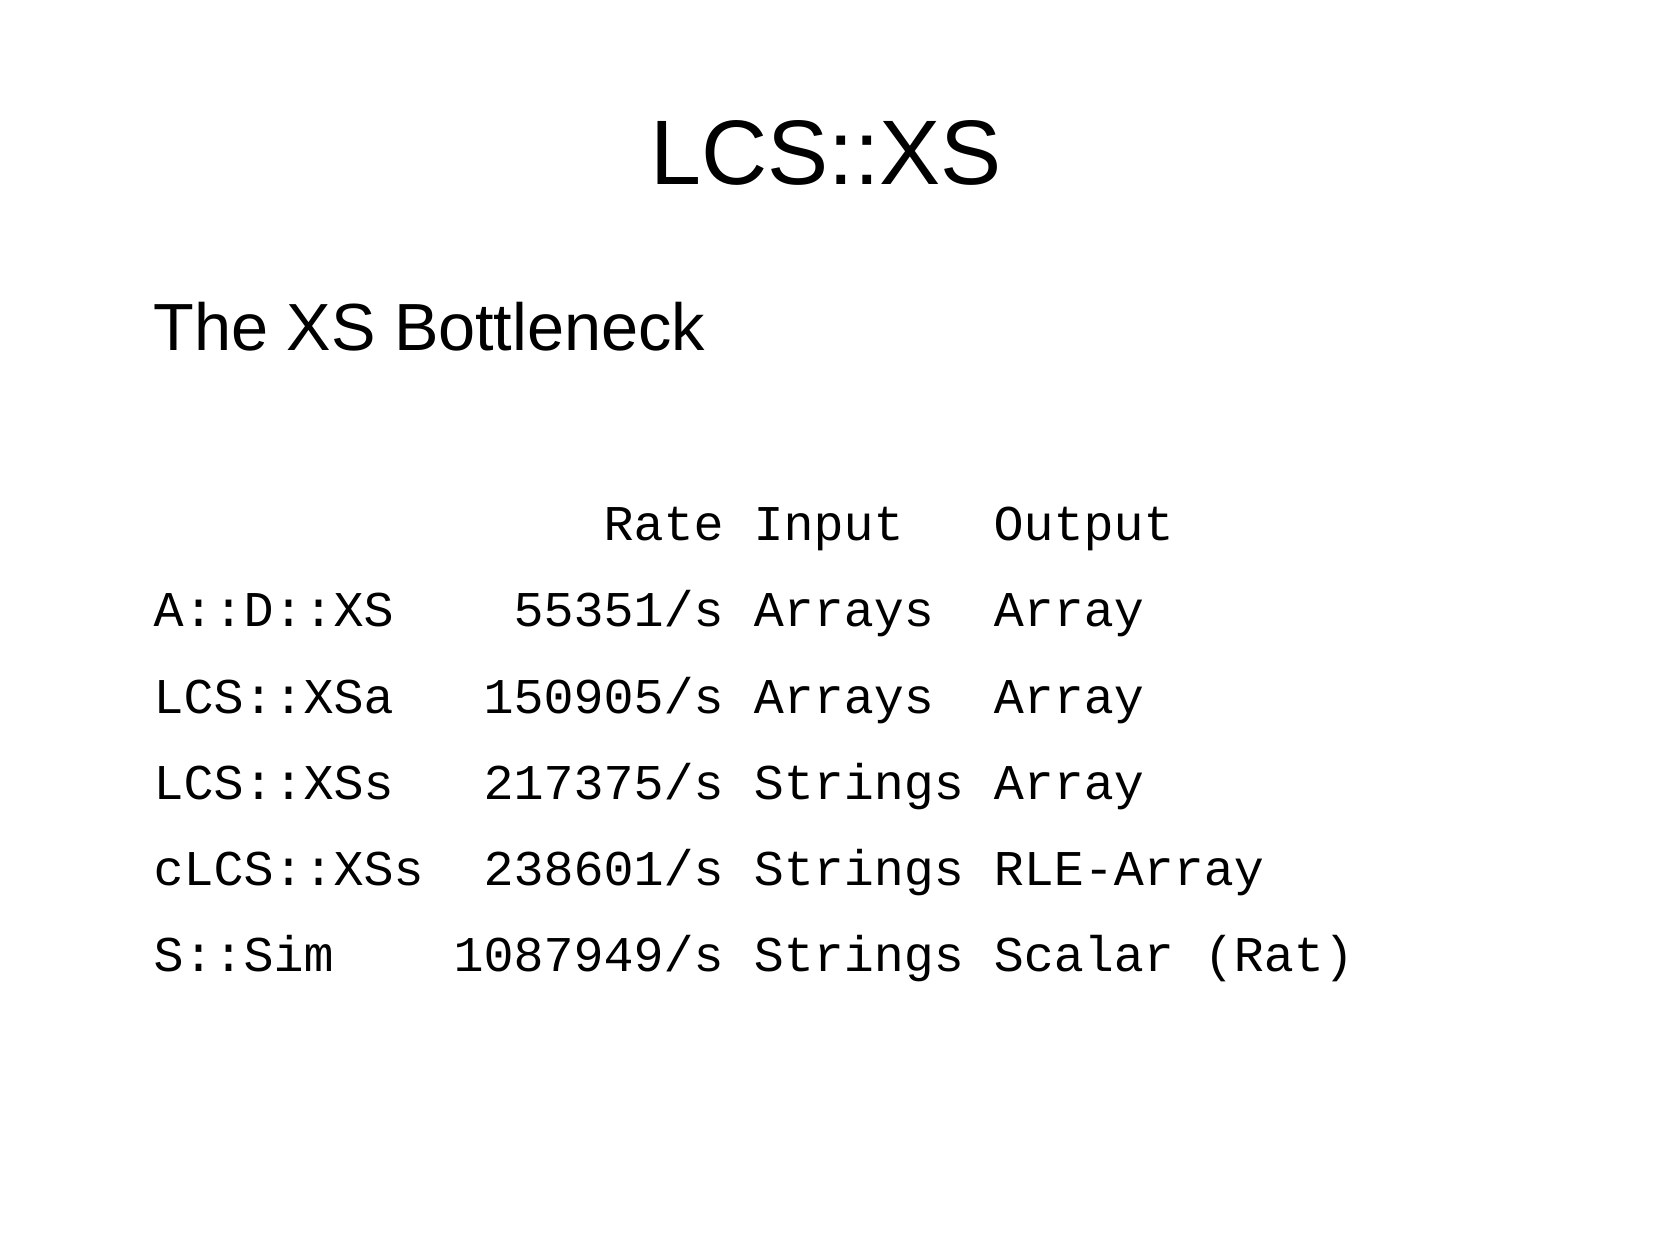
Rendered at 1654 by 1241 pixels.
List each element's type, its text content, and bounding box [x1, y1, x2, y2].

list The XS Bottleneck Rate Input Output A::D::XS 55351/s Arrays Array LCS::XSa 150905/s Arrays Array LCS::XSs 217375/s Strings Array cLCS::XSs 238601/s Strings RLE-Array S::Sim 1087949/s Strings Scalar (Rat) [82, 290, 1571, 1010]
title LCS::XS [82, 49, 1571, 257]
